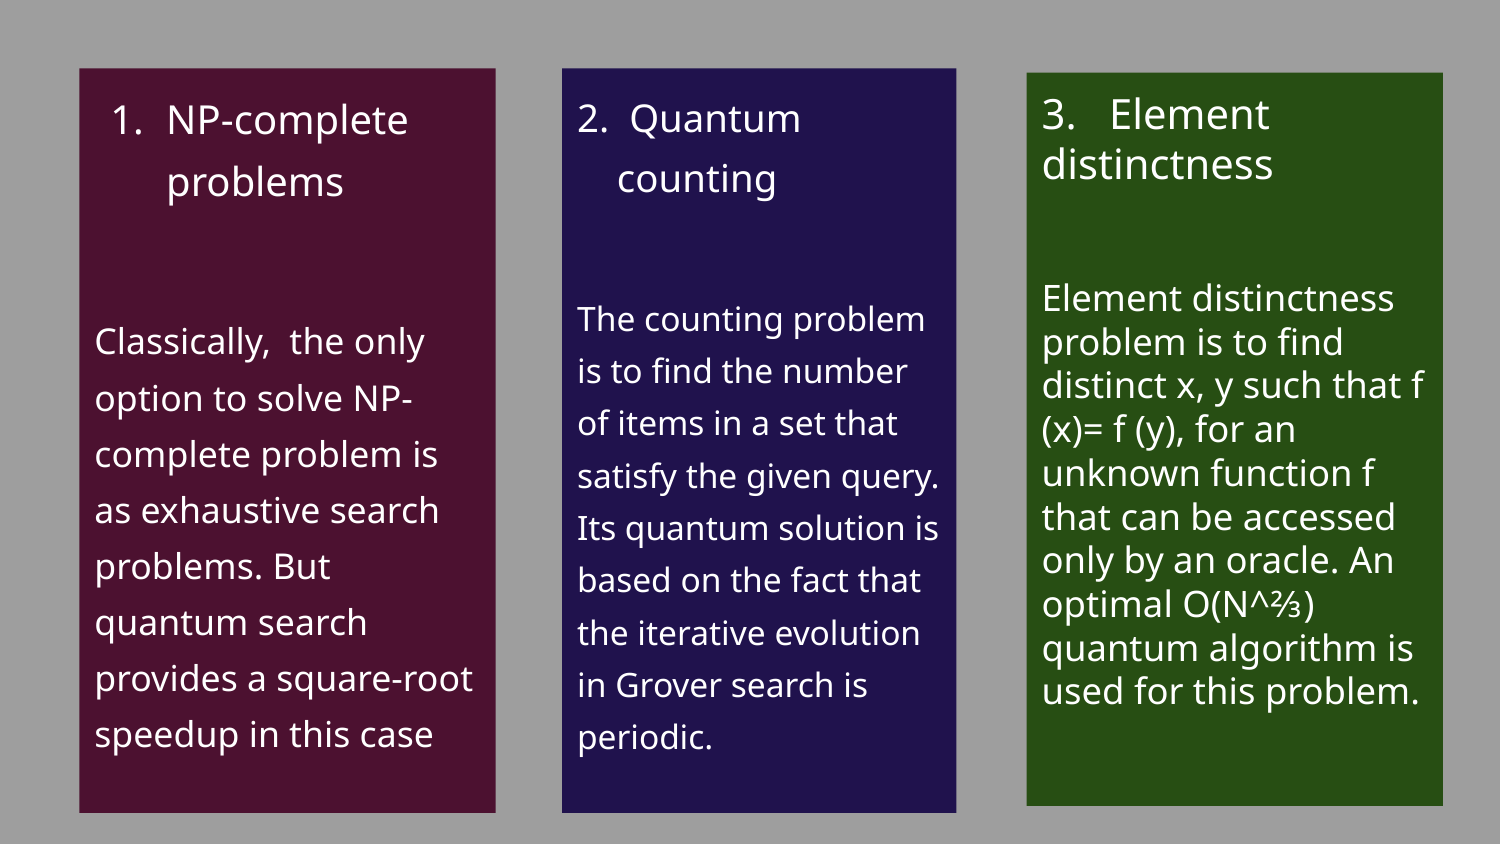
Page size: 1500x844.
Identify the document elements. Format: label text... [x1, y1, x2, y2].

list 2. Quantum counting The counting problem is to find the number of items in a set that satisfy the given query. Its quantum solution is based on the fact that the iterative evolution in Grover search is periodic. [562, 68, 957, 813]
text_box 3. Element distinctness Element distinctness problem is to find distinct x, y such that f (x)= f (y), for an unknown function f that can be accessed only by an oracle. An optimal O(N^⅔) quantum algorithm is used for this problem. [1026, 72, 1443, 806]
list NP-complete problems Classically, the only option to solve NP-complete problem is as exhaustive search problems. But quantum search provides a square-root speedup in this case [79, 68, 496, 813]
